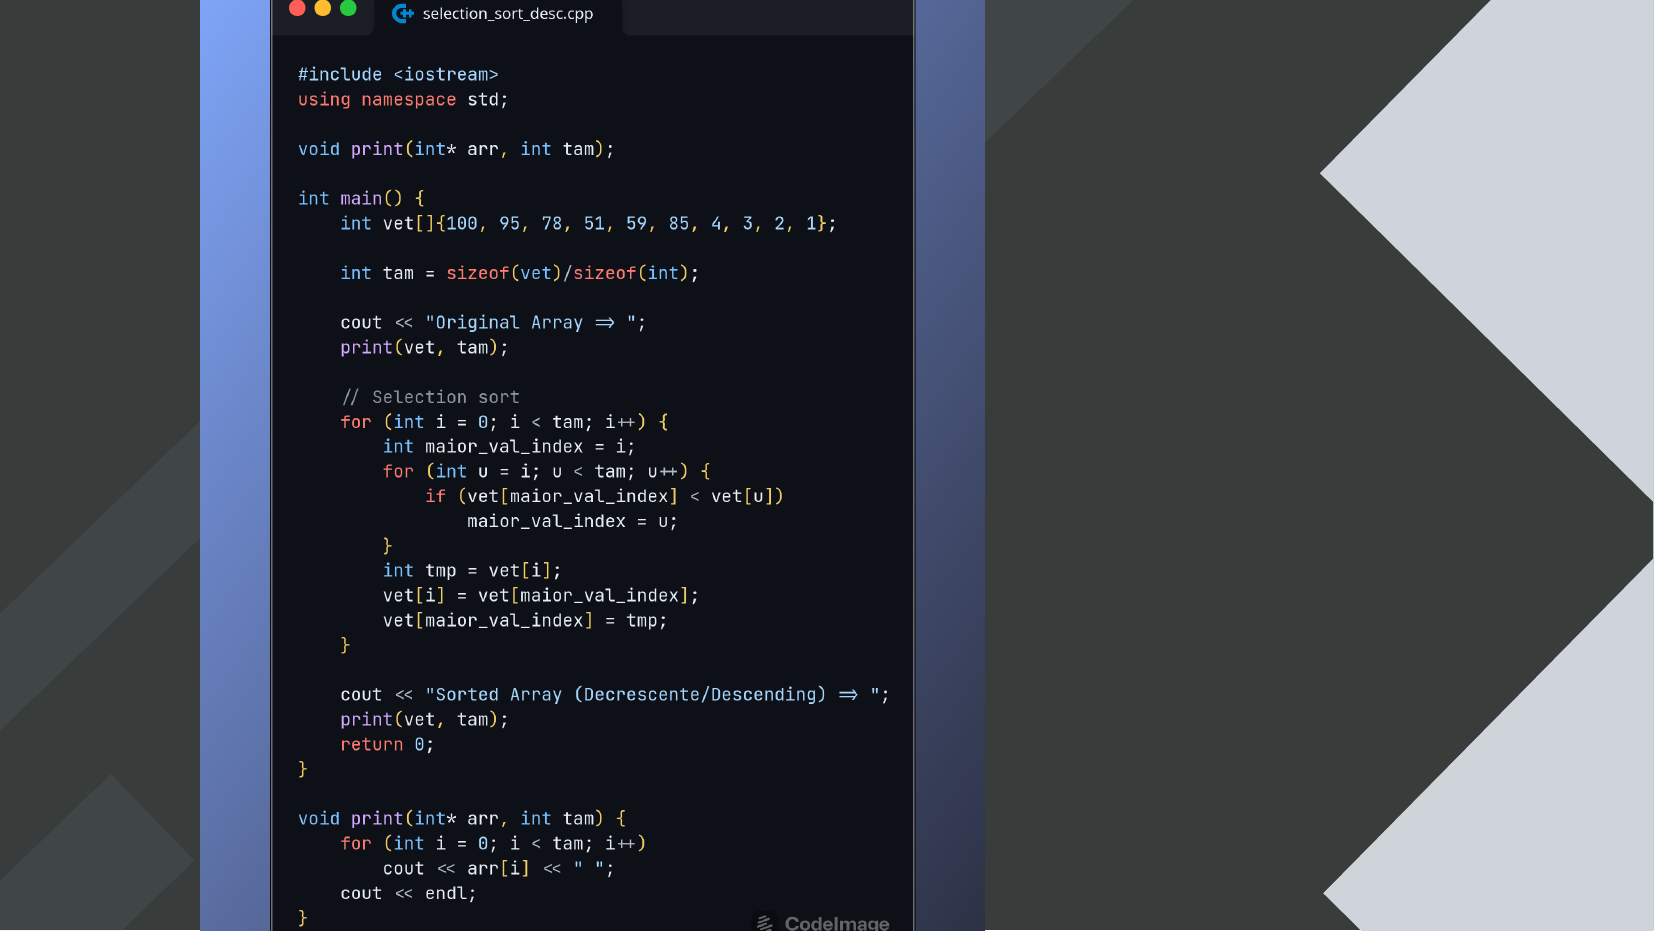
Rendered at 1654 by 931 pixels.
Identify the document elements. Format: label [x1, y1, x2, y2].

picture [200, 0, 985, 931]
